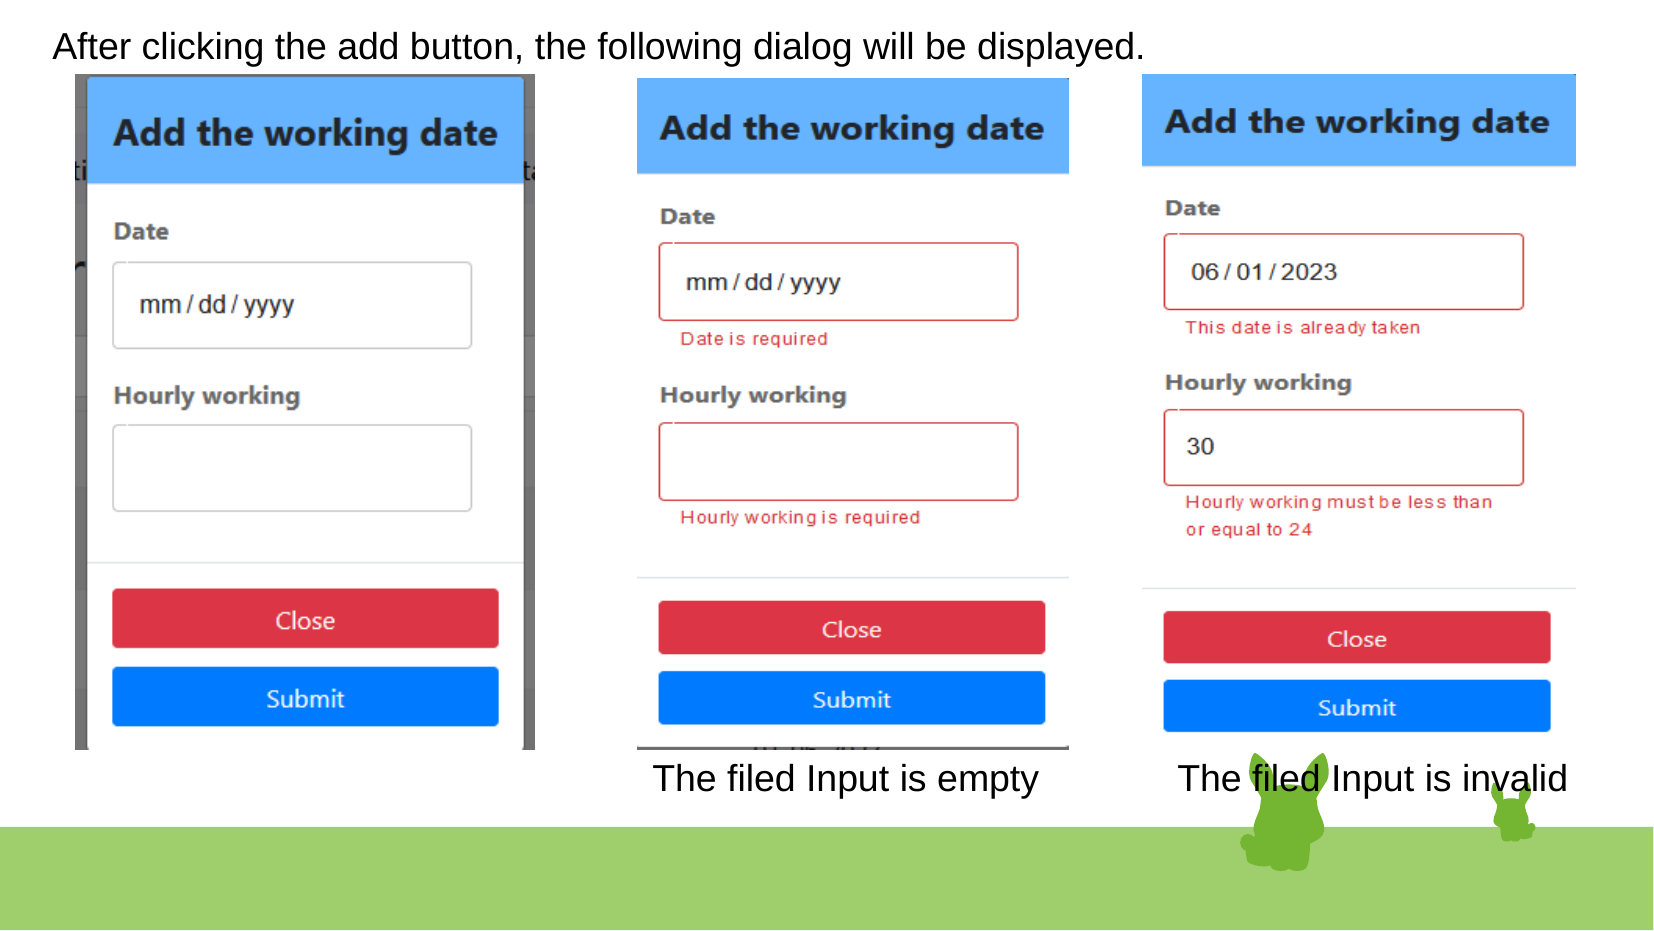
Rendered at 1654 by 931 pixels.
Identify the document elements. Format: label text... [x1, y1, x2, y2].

text_box After clicking the add button, the following dialog will be displayed. [37, 18, 1613, 76]
picture [1142, 76, 1576, 751]
picture [637, 78, 1069, 750]
picture [75, 76, 535, 751]
text_box The filed Input is empty [637, 750, 1088, 807]
text_box The filed Input is invalid [1162, 750, 1613, 849]
